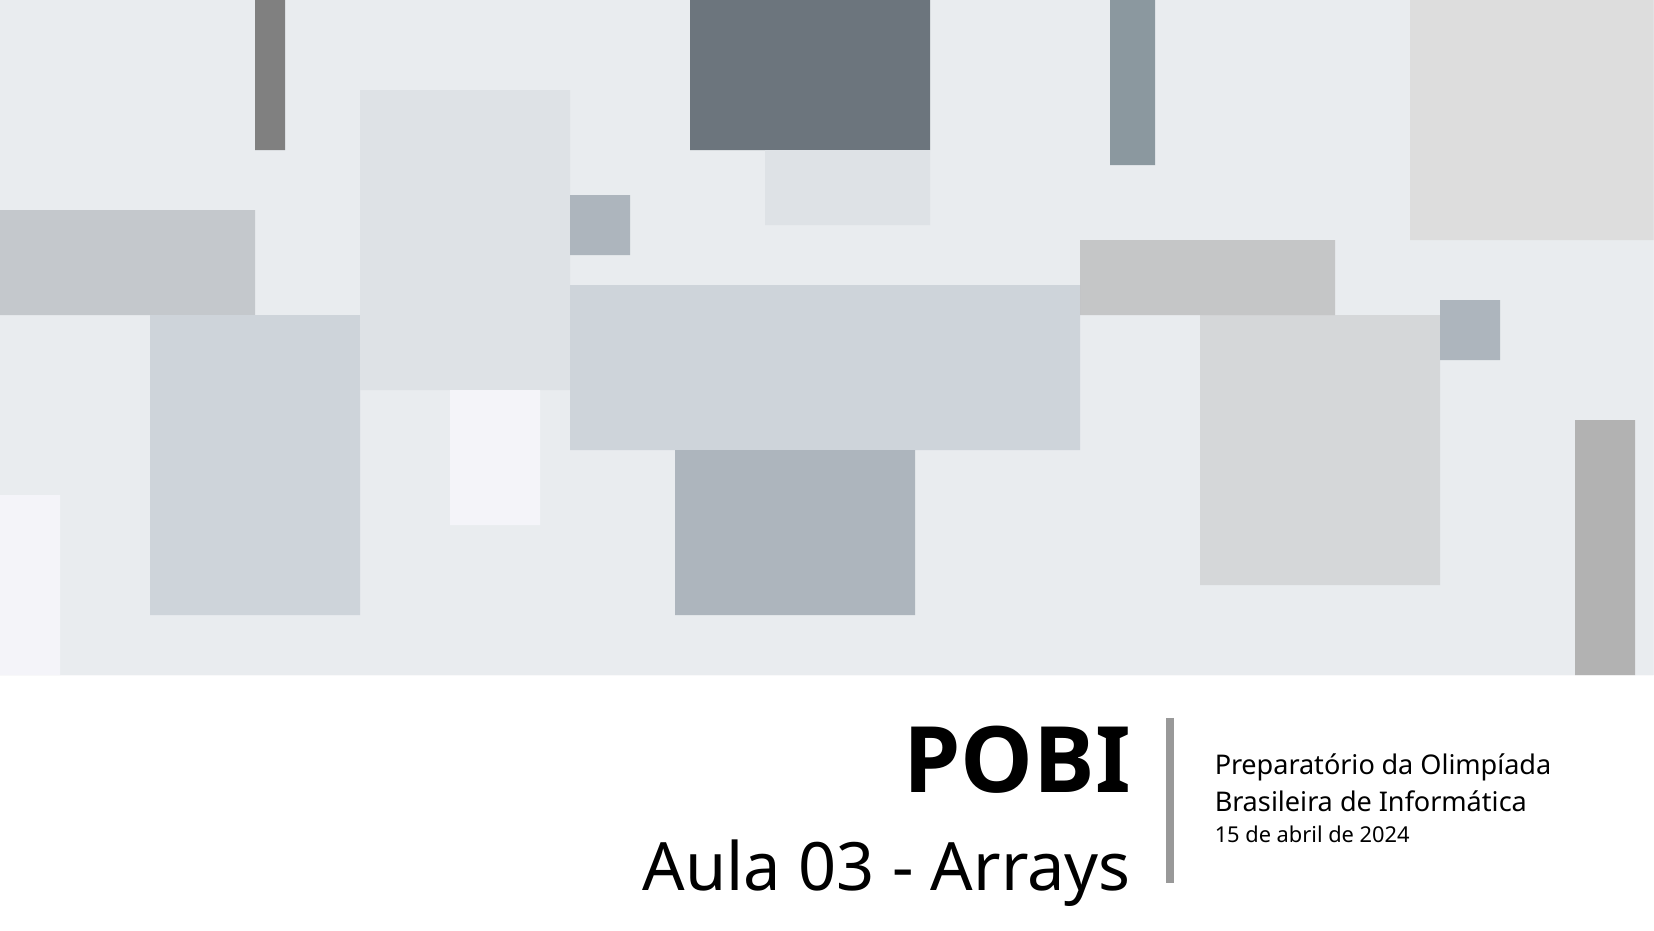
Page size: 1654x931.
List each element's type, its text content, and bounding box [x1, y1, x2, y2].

subtitle Aula 03 - Arrays [262, 819, 1132, 911]
text_box Preparatório da Olimpíada Brasileira de Informática 15 de abril de 2024 [1200, 738, 1591, 857]
title POBI [262, 693, 1132, 819]
